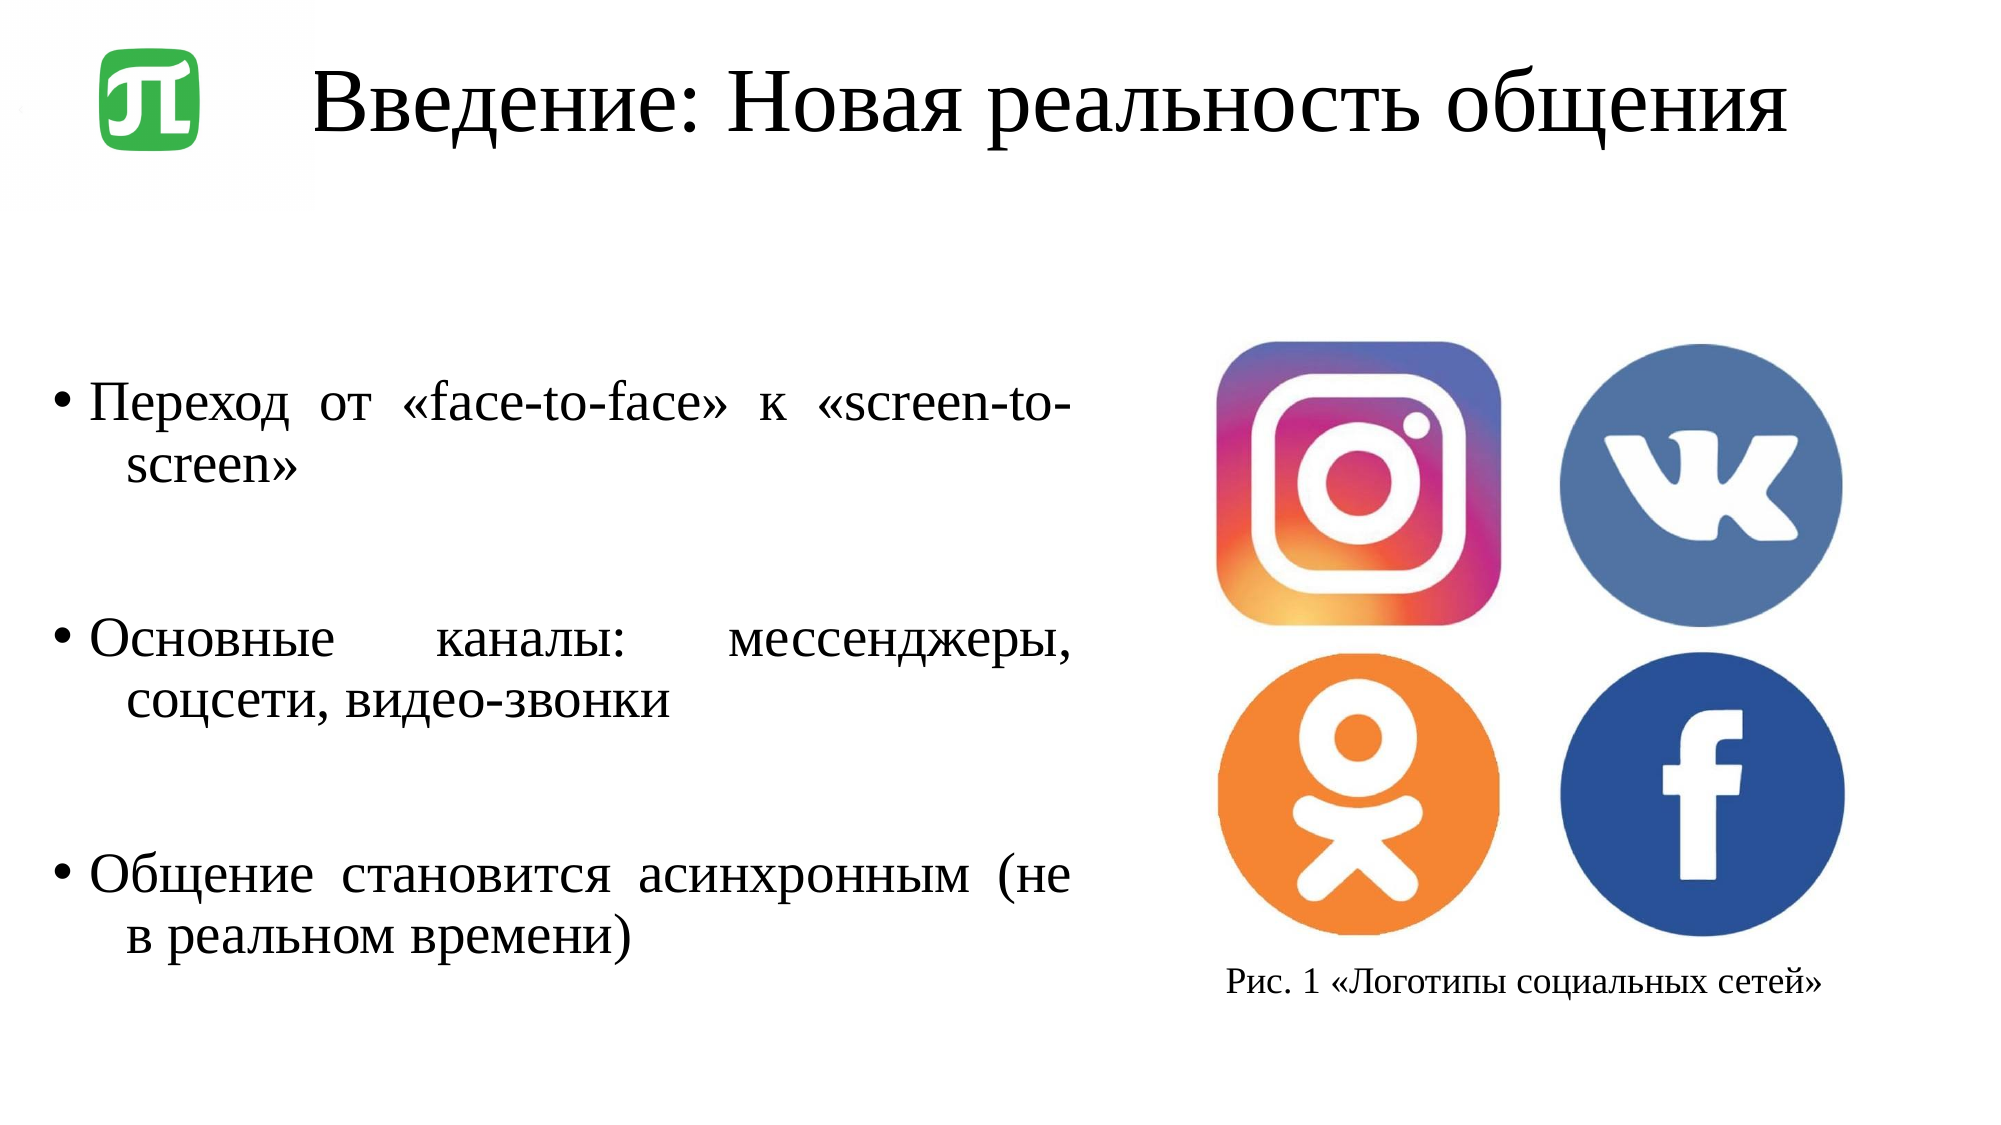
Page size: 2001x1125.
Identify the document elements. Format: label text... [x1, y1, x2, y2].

text_box Рис. 1 «Логотипы социальных сетей» [1200, 955, 1913, 1071]
picture [0, 0, 315, 211]
list Переход от «face-to-face» к «screen-to-screen» Основные каналы: мессенджеры, соцсети, видео-звонки Общение становится асинхронным (не в реальном времени) [37, 261, 1088, 976]
title Введение: Новая реальность общения [315, 0, 1913, 211]
picture [1087, 337, 1965, 938]
